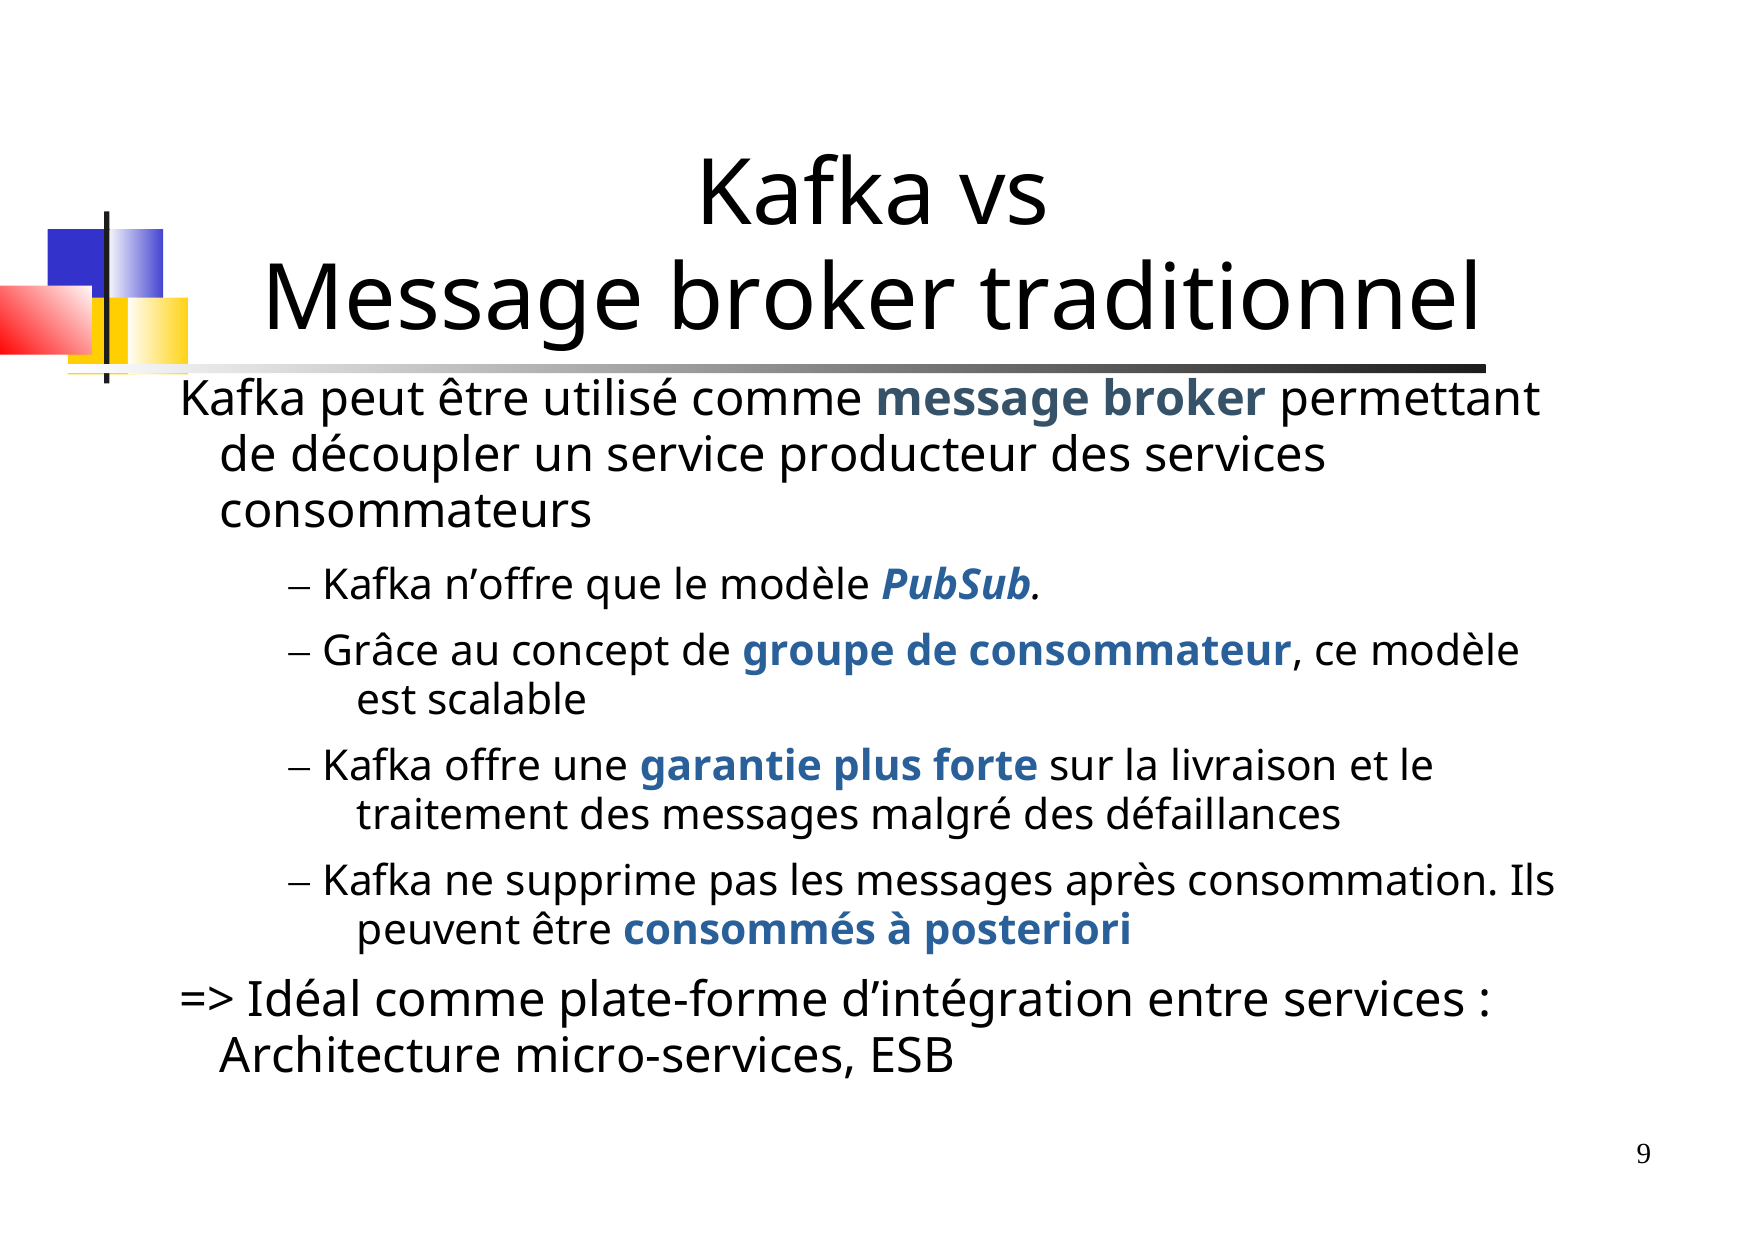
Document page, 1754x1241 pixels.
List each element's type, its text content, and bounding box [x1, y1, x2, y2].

list Kafka peut être utilisé comme message broker permettant de découpler un service producteur des services consommateurs Kafka n’offre que le modèle PubSub. Grâce au concept de groupe de consommateur, ce modèle est scalable Kafka offre une garantie plus forte sur la livraison et le traitement des messages malgré des défaillances Kafka ne supprime pas les messages après consommation. Ils peuvent être consommés à posteriori => Idéal comme plate-forme d’intégration entre services : Architecture micro-services, ESB [179, 371, 1567, 1091]
title Kafka vs Message broker traditionnel [179, 139, 1567, 351]
